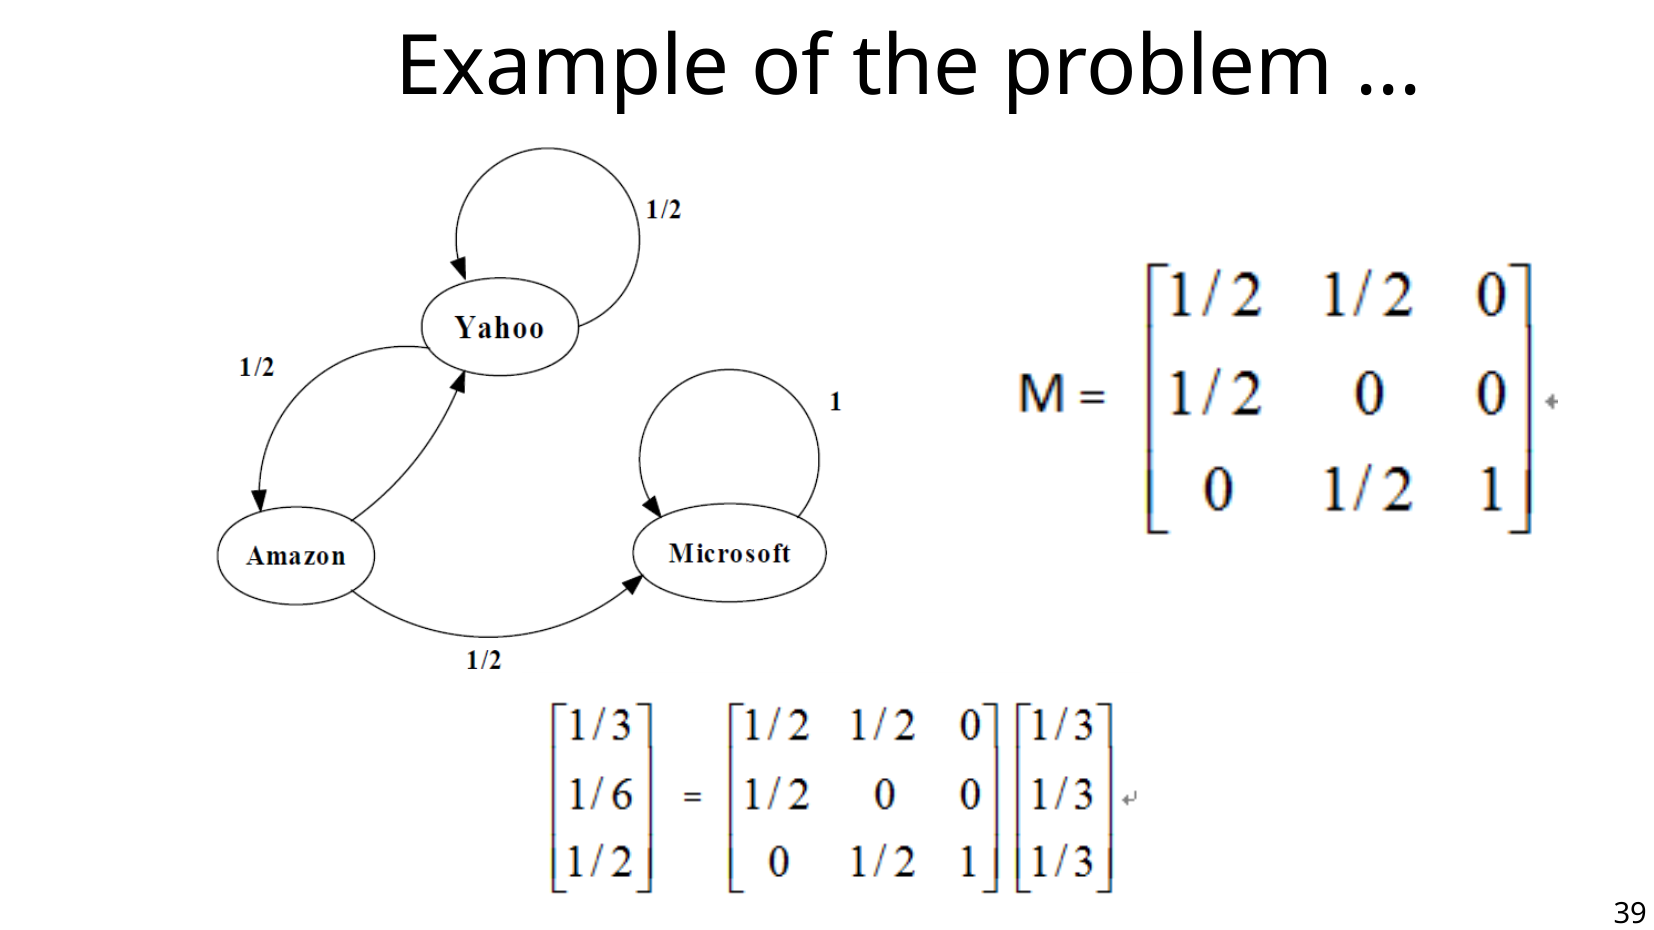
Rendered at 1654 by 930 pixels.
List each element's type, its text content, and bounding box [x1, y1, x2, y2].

picture [210, 134, 1141, 928]
title Example of the problem ... [345, 1, 1441, 120]
picture [1009, 250, 1558, 556]
